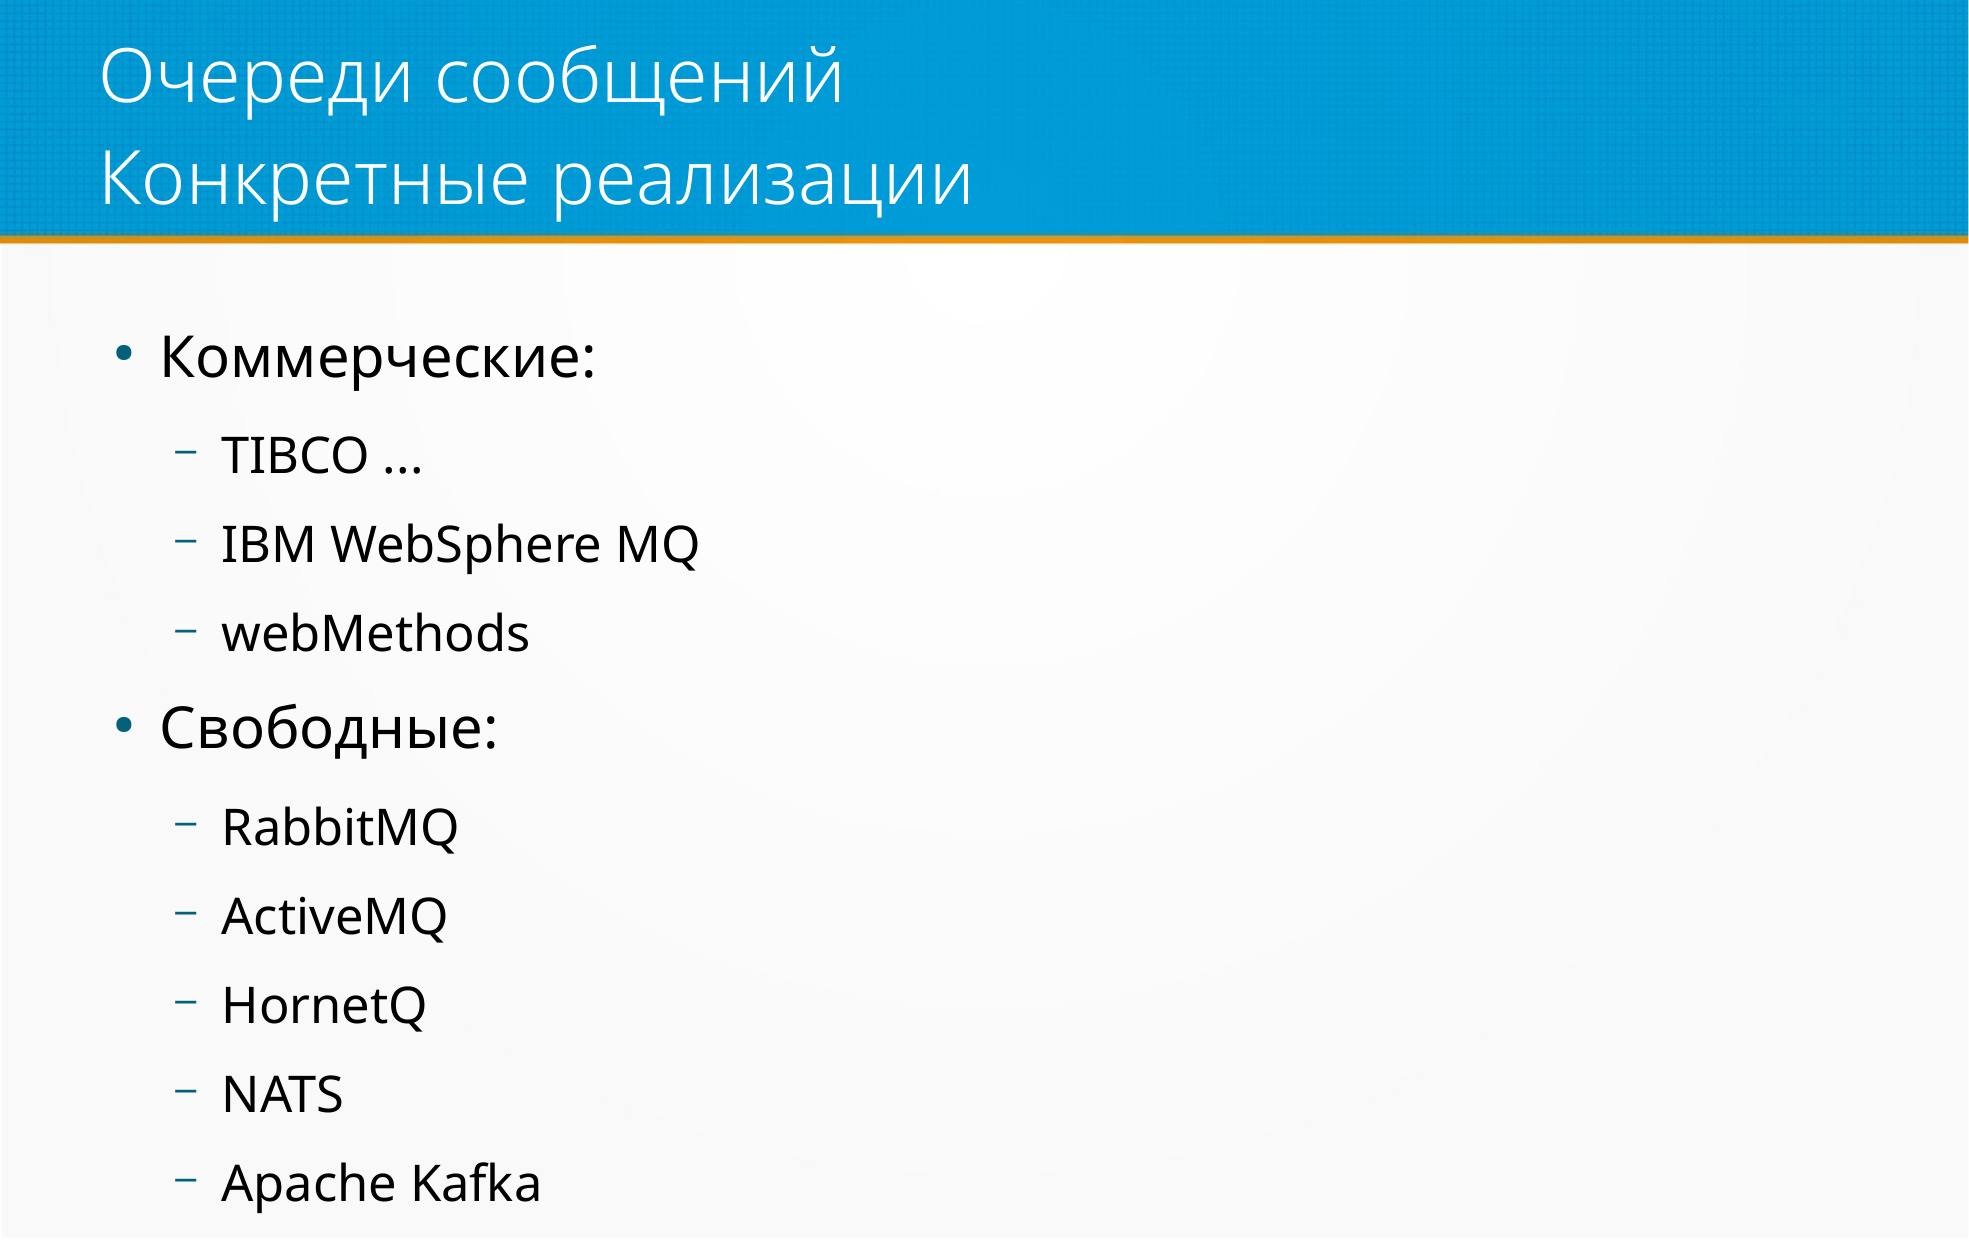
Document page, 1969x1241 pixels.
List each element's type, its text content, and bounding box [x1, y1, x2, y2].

title Очереди сообщений Конкретные реализации [98, 19, 1870, 227]
list Коммерческие: TIBCO ... IBM WebSphere MQ webMethods Свободные: RabbitMQ ActiveMQ HornetQ NATS Apache Kafka [98, 315, 1861, 1229]
picture [0, 233, 1969, 1241]
